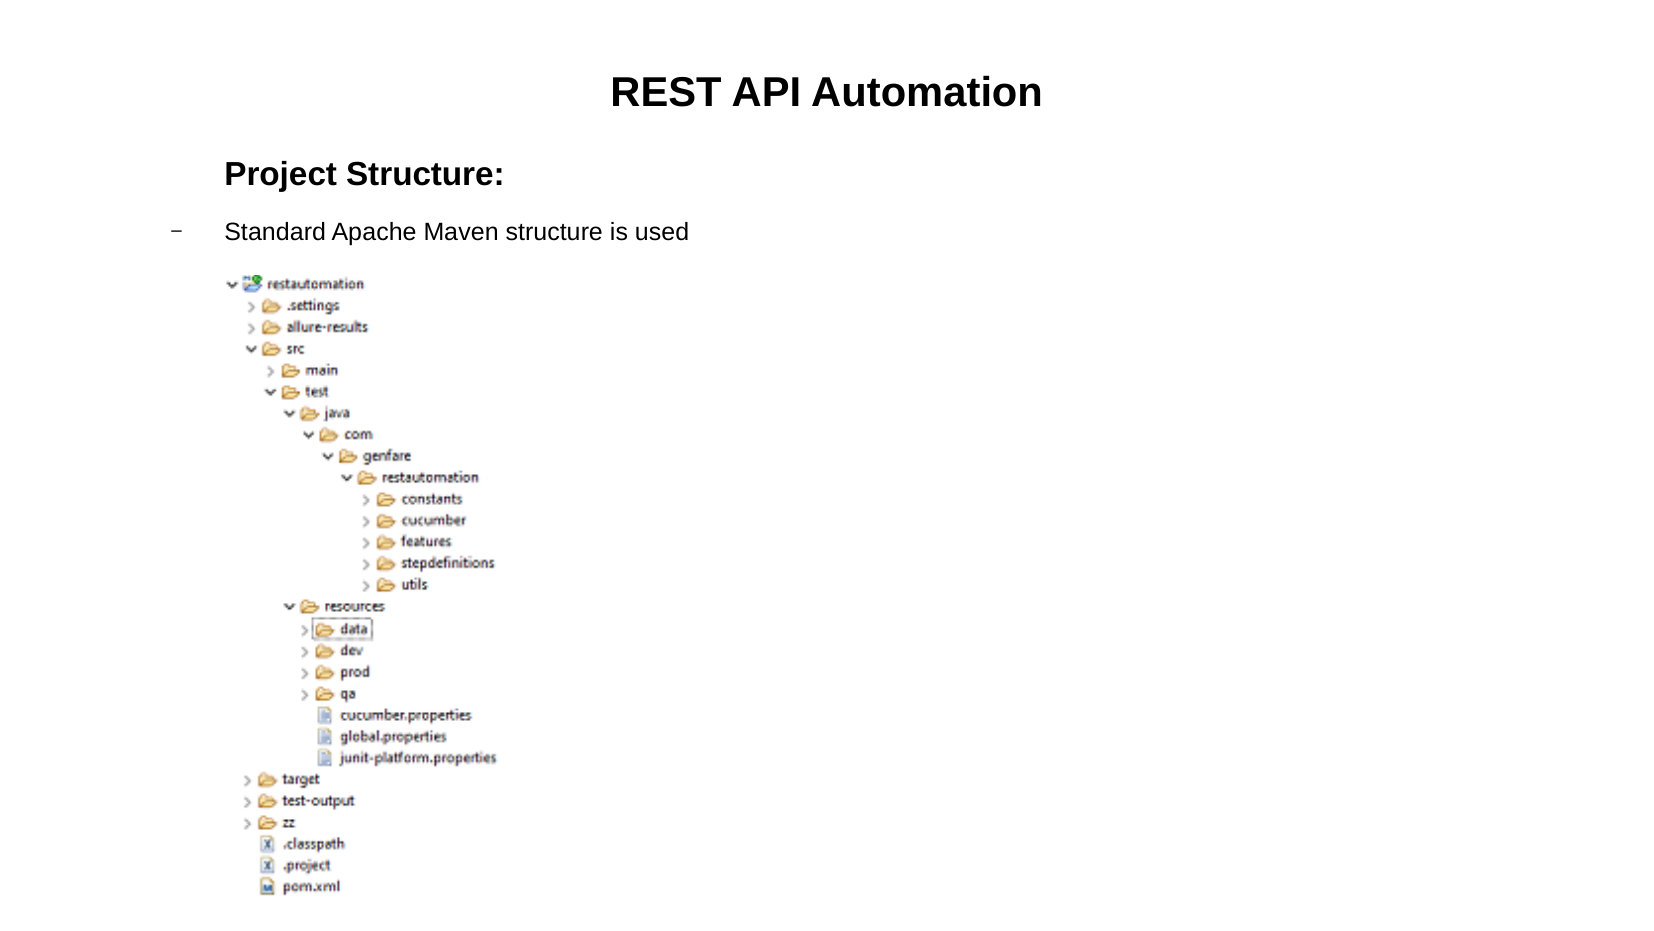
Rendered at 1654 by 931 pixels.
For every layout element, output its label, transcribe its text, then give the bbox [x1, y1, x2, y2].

title REST API Automation [82, 37, 1571, 147]
picture [225, 275, 514, 927]
list Project Structure: Standard Apache Maven structure is used [82, 147, 1571, 931]
